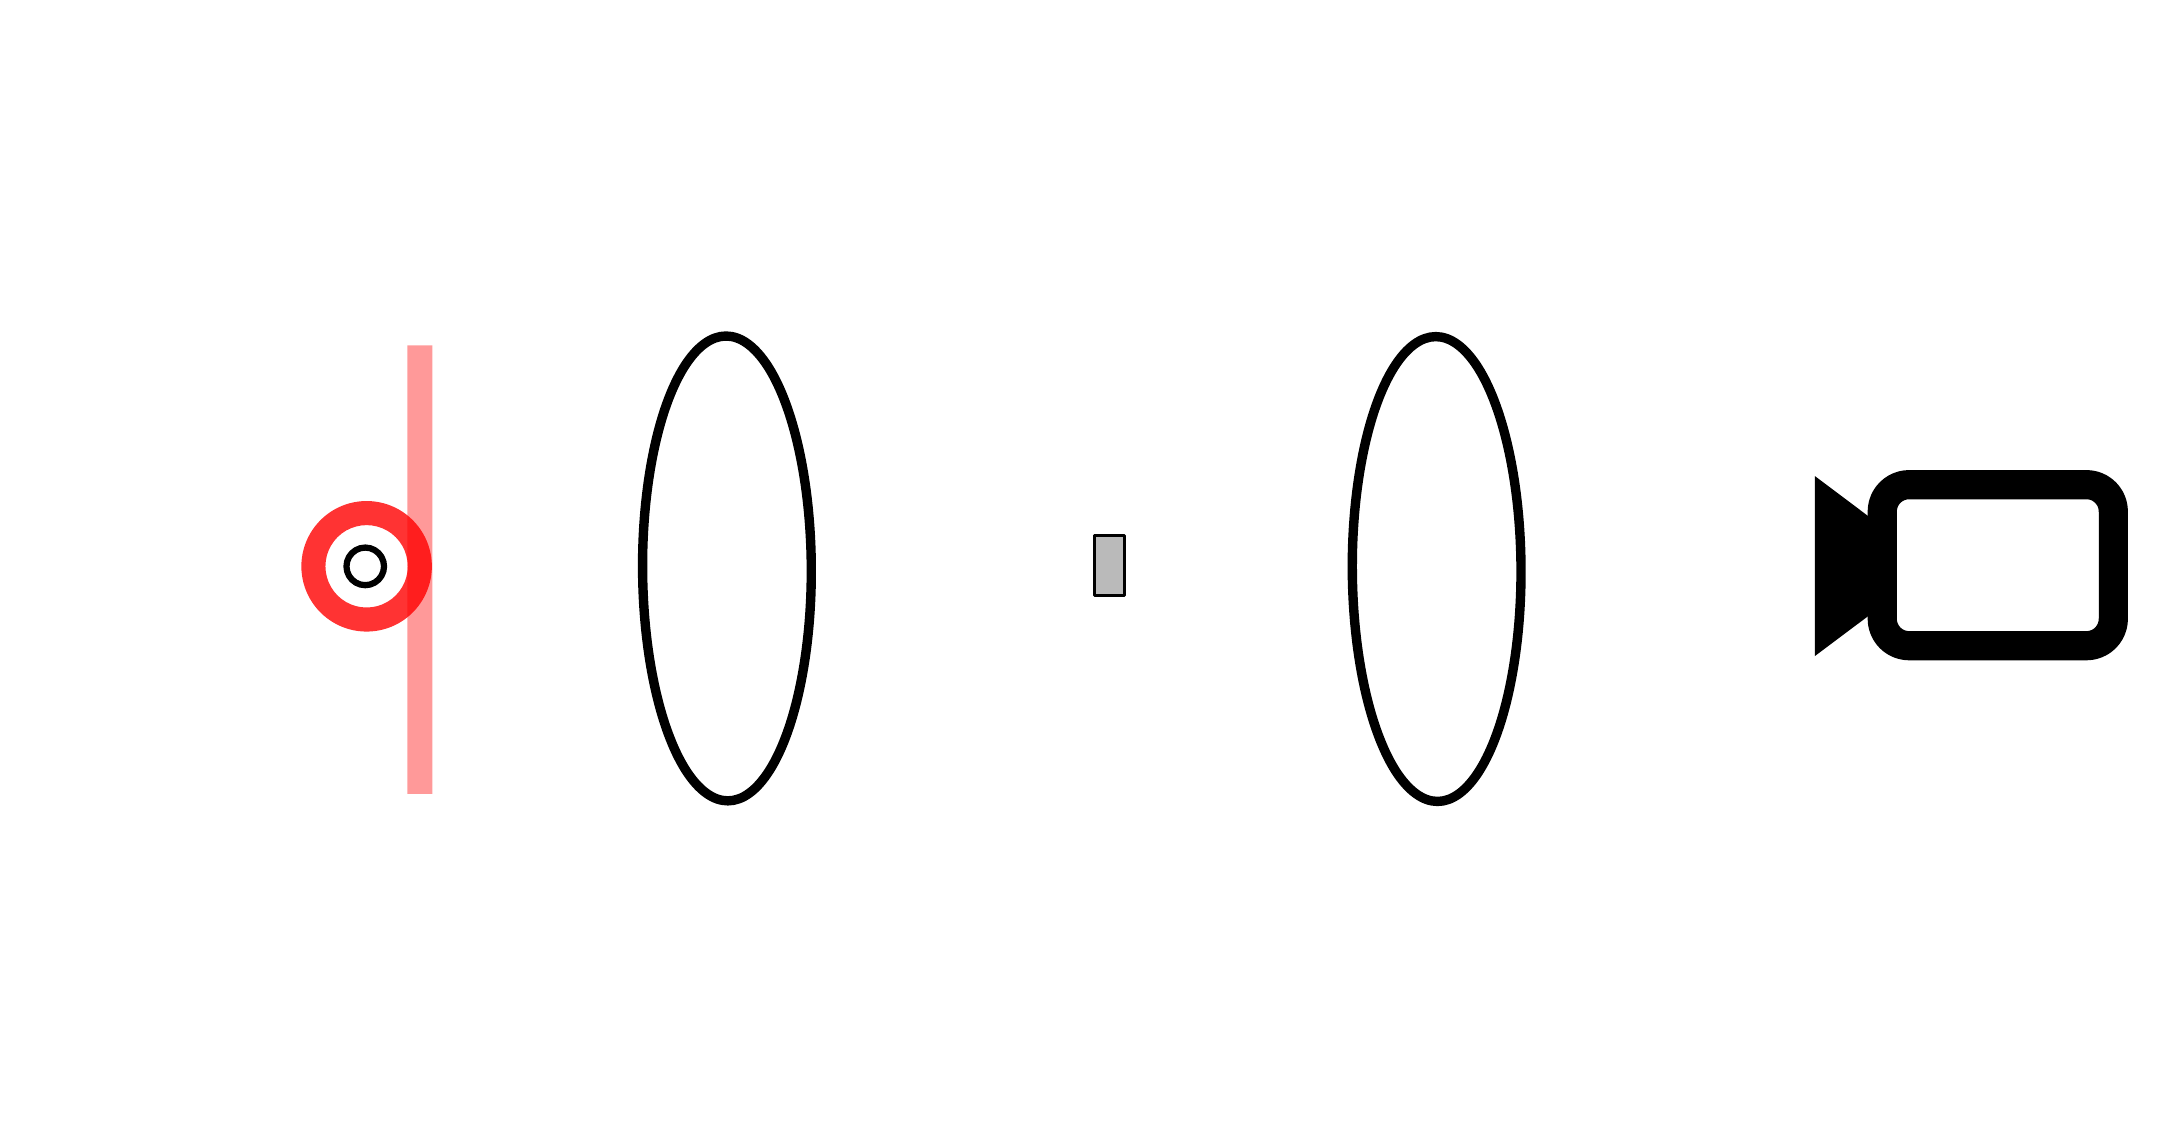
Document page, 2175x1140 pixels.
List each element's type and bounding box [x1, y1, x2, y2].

text_box [1352, 336, 1522, 802]
text_box [1814, 476, 1875, 657]
text_box [301, 501, 432, 632]
text_box [1094, 535, 1125, 596]
text_box [642, 336, 812, 801]
text_box [1882, 484, 2114, 646]
